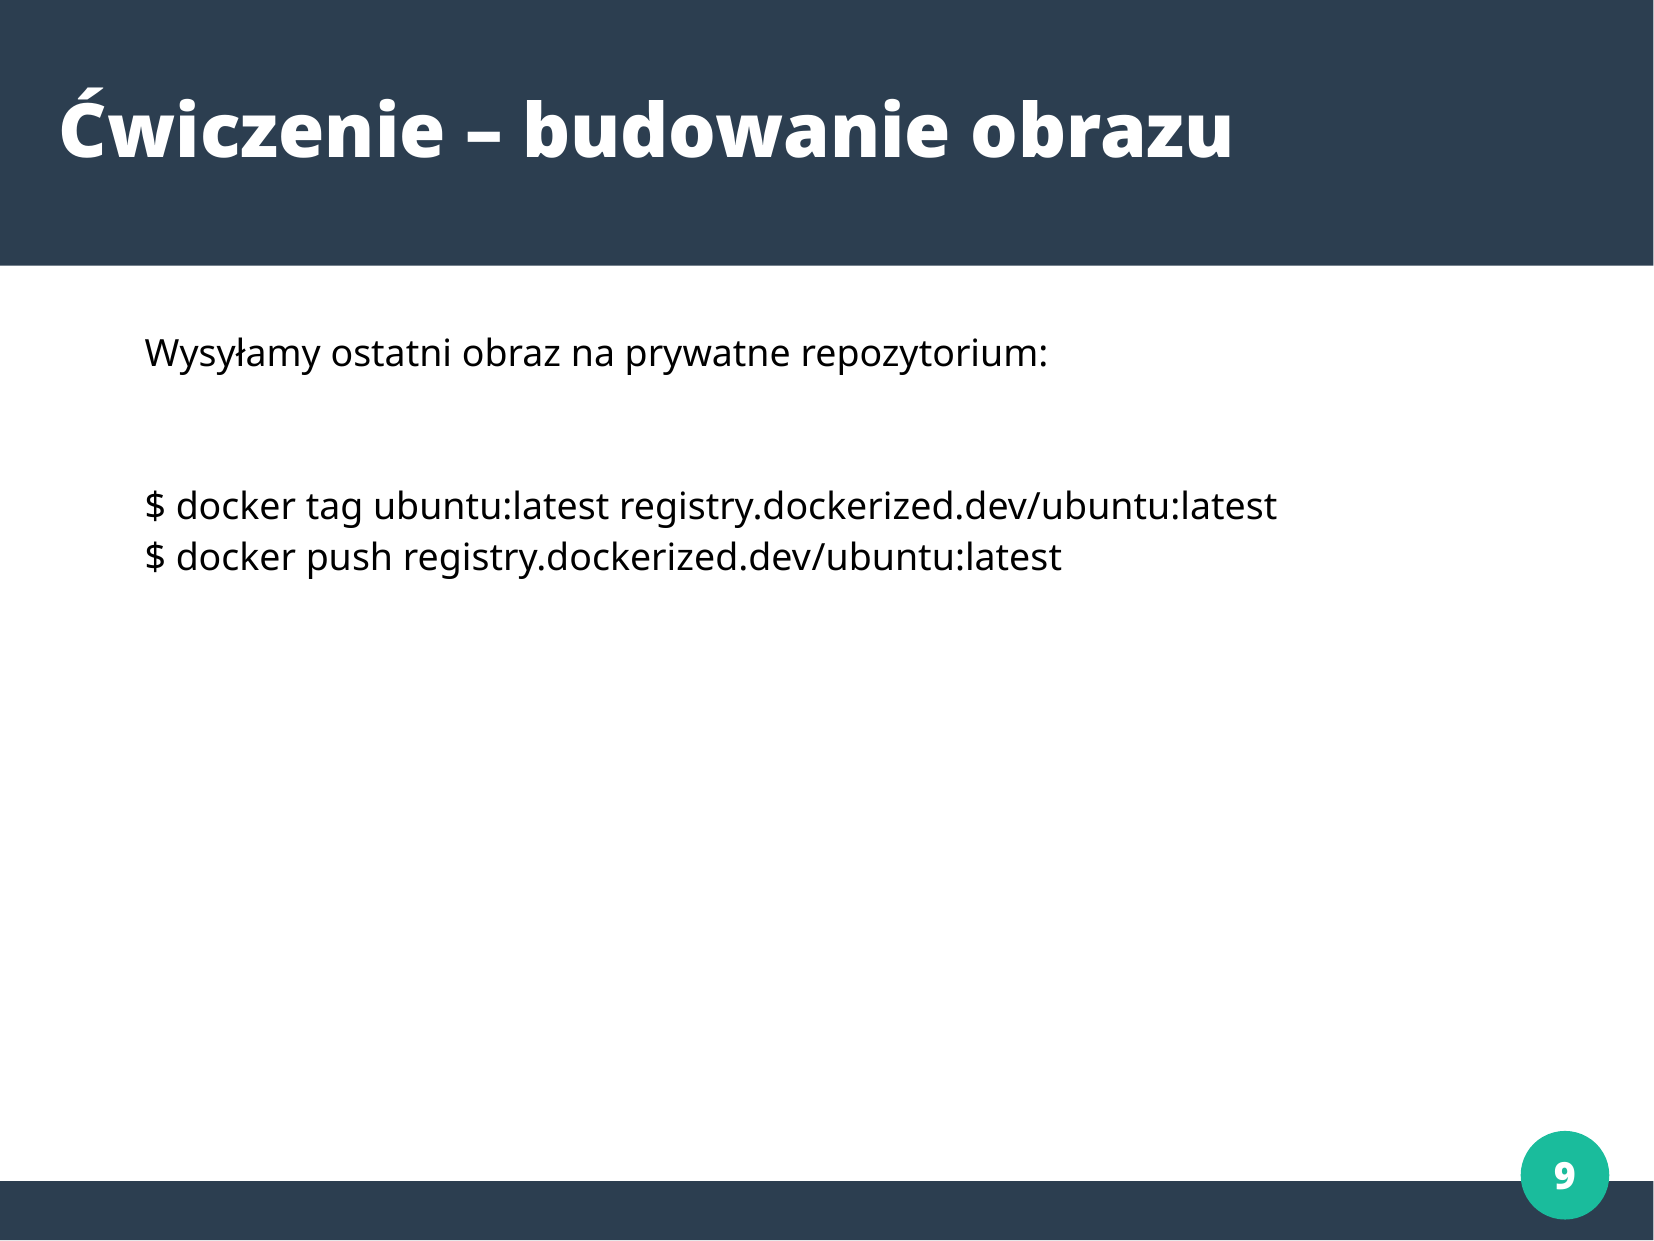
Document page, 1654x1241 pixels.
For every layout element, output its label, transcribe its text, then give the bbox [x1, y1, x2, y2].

title Ćwiczenie – budowanie obrazu [59, 49, 1595, 207]
text_box Wysyłamy ostatni obraz na prywatne repozytorium: $ docker tag ubuntu:latest registry.dockerized.dev/ubuntu:latest $ docker push registry.dockerized.dev/ubuntu:latest [129, 318, 1465, 682]
